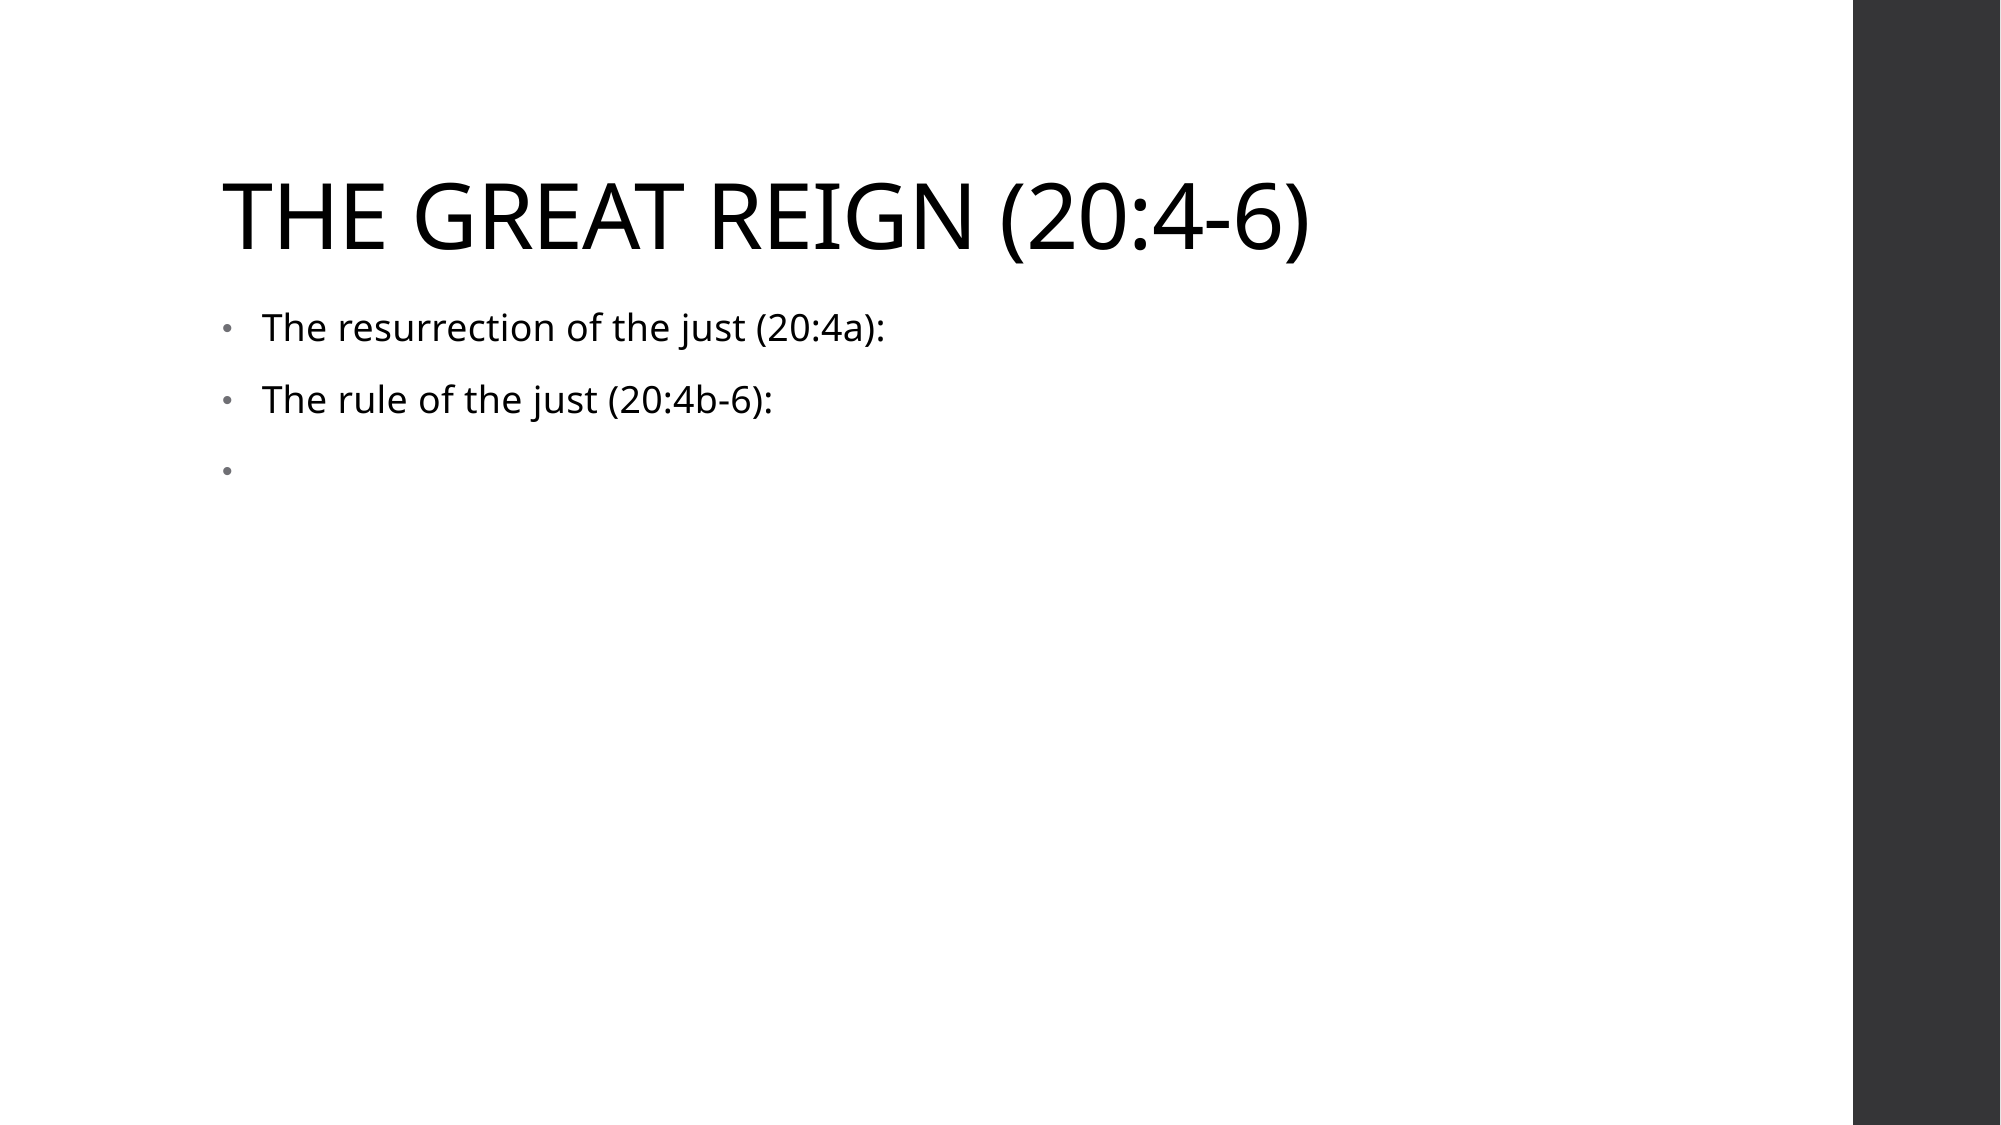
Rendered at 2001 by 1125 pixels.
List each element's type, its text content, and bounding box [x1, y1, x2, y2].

list The resurrection of the just (20:4a): The rule of the just (20:4b-6): [206, 299, 1617, 1014]
title THE GREAT REIGN (20:4-6) [206, 60, 1797, 278]
